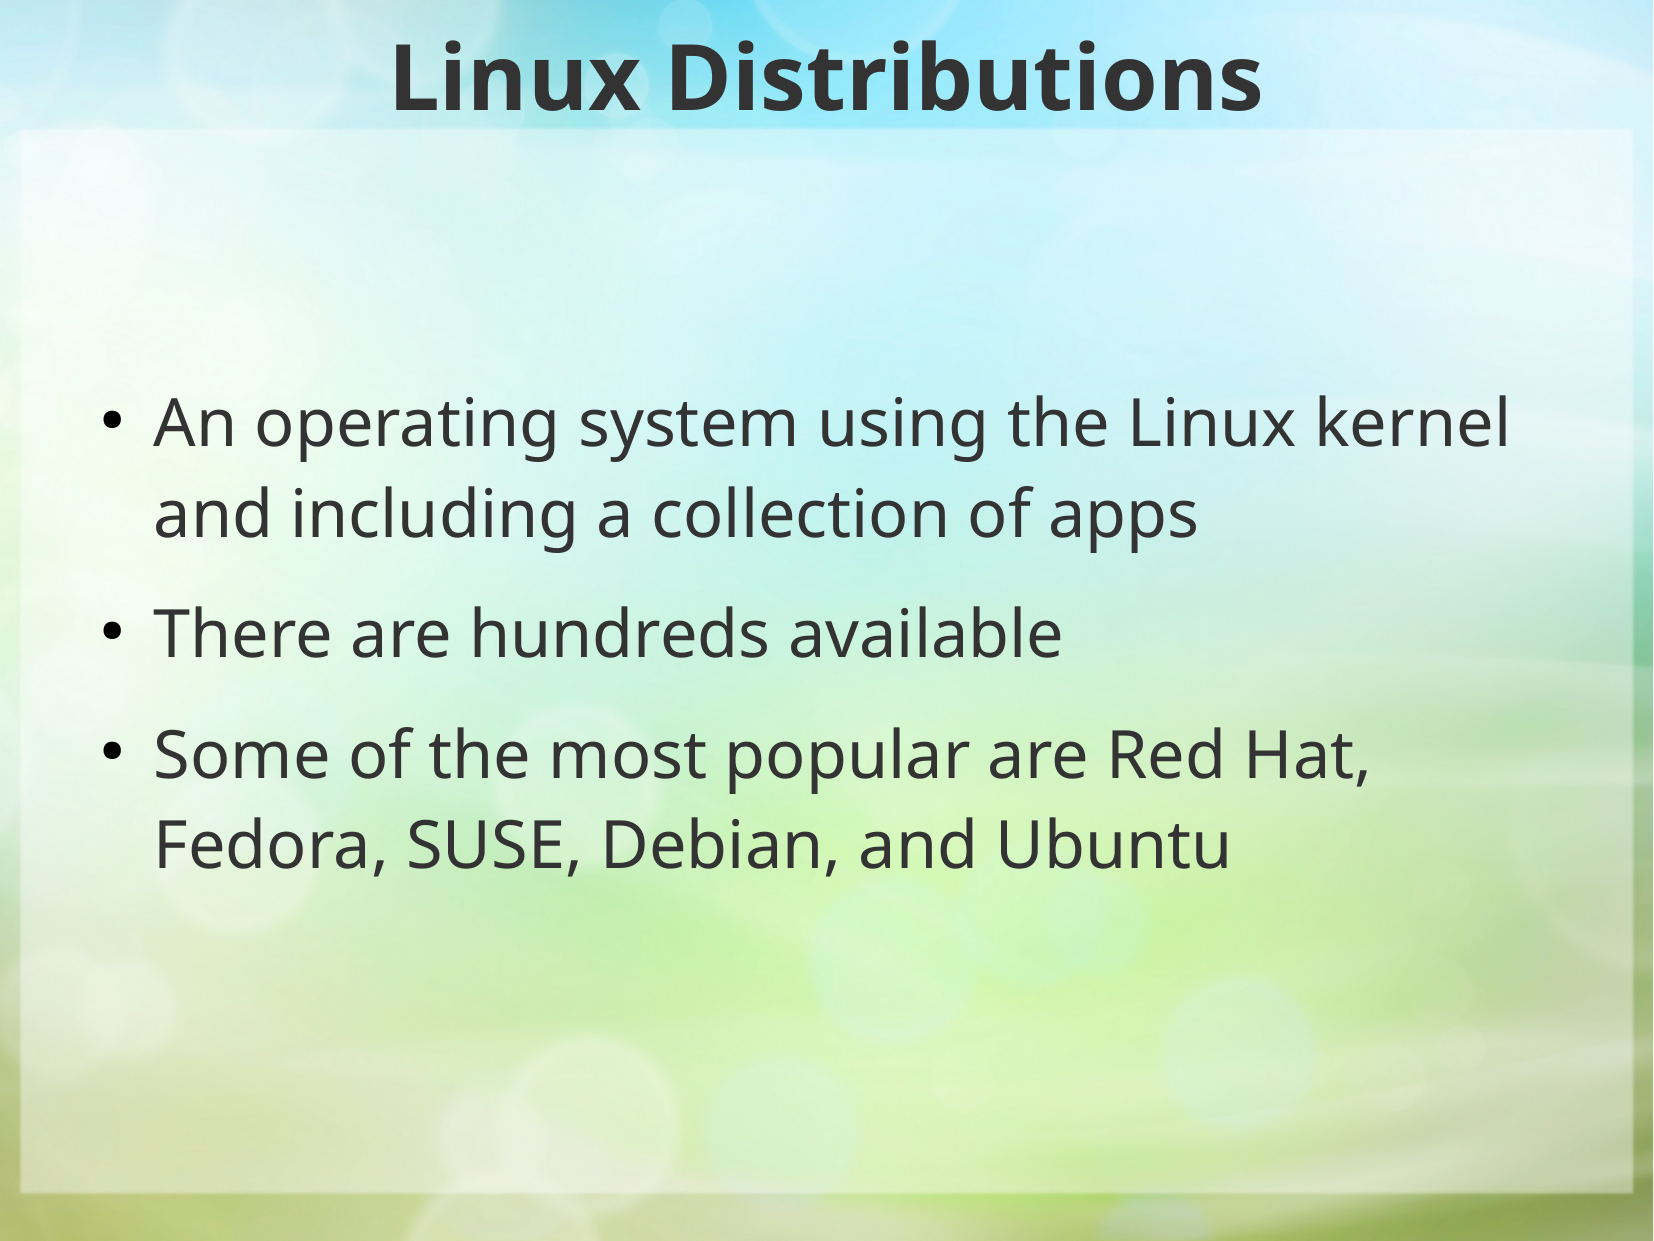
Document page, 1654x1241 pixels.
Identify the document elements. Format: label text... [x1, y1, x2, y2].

picture [0, 0, 1654, 1241]
title Linux Distributions [82, 0, 1571, 151]
list An operating system using the Linux kernel and including a collection of apps There are hundreds available Some of the most popular are Red Hat, Fedora, SUSE, Debian, and Ubuntu [82, 222, 1571, 1042]
